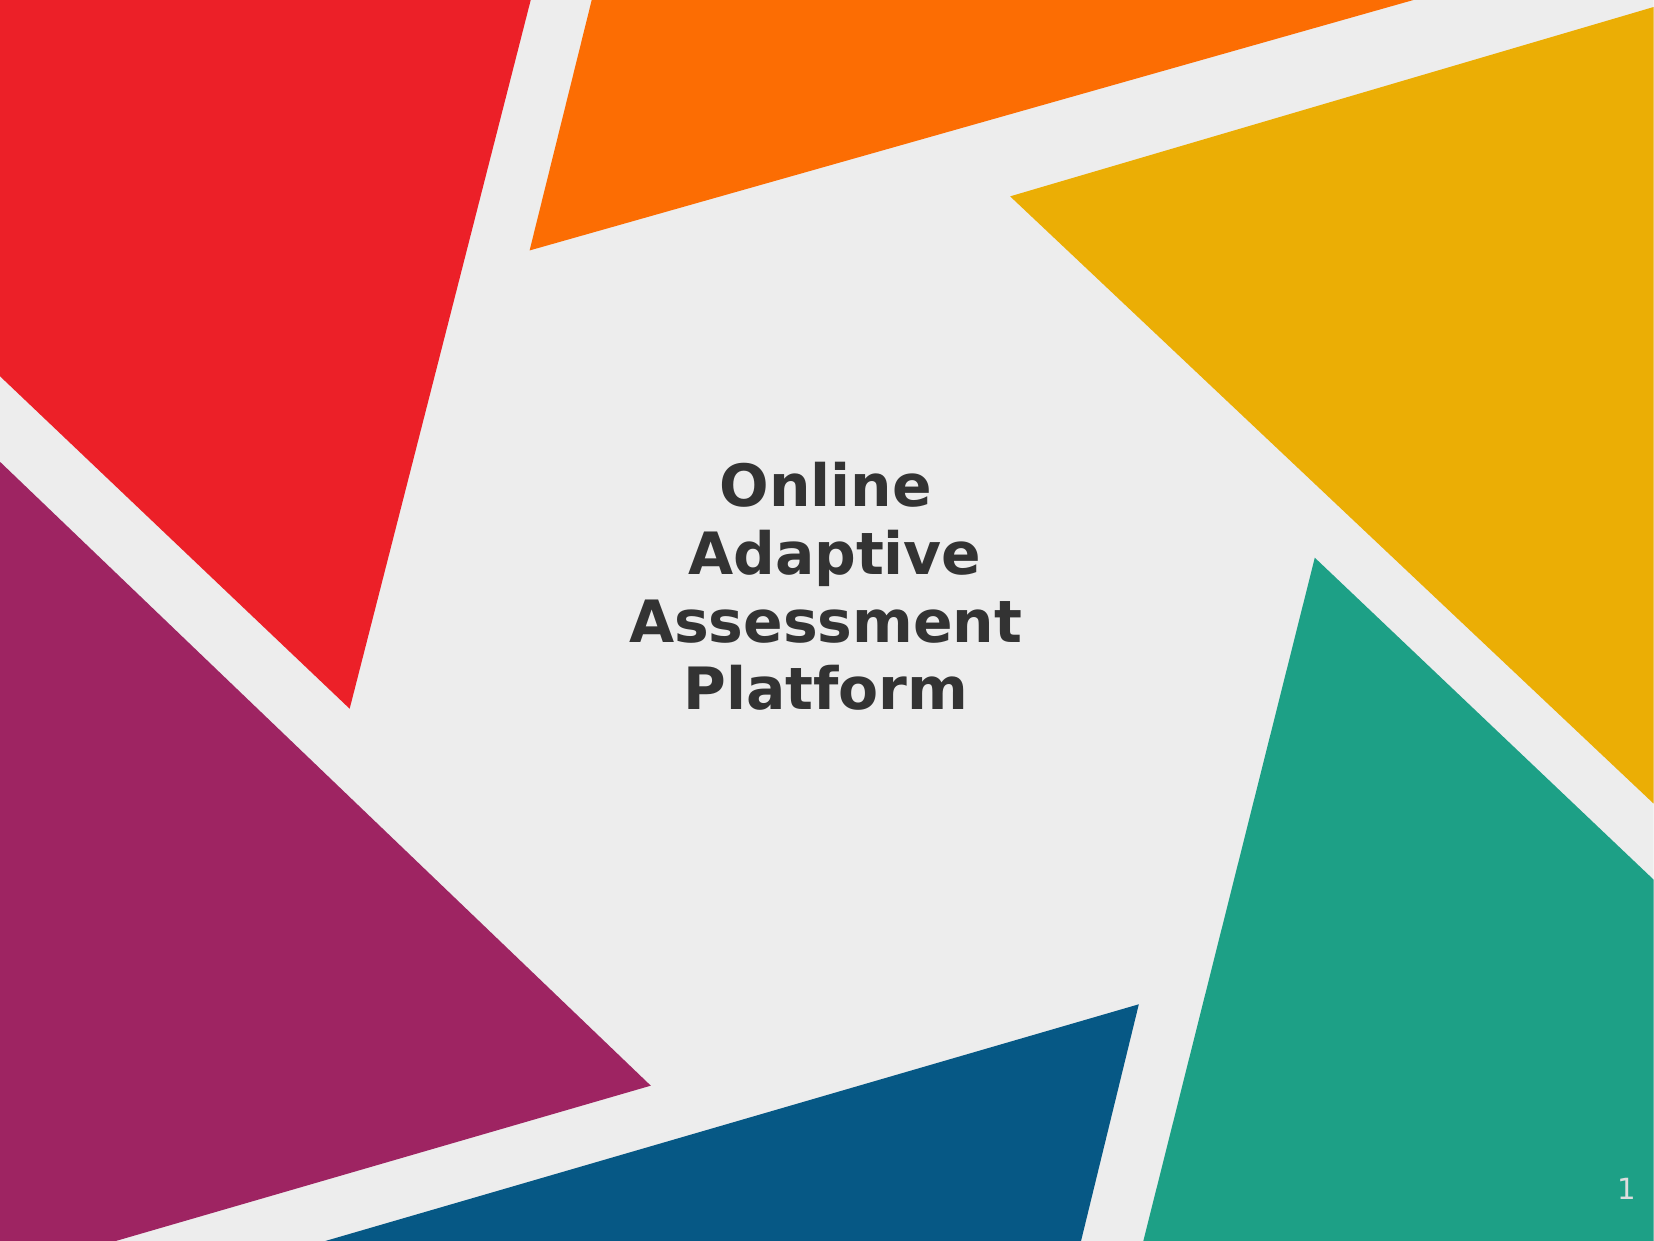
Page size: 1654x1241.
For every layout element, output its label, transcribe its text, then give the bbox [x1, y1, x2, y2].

title Online Adaptive Assessment Platform [467, 452, 1185, 792]
